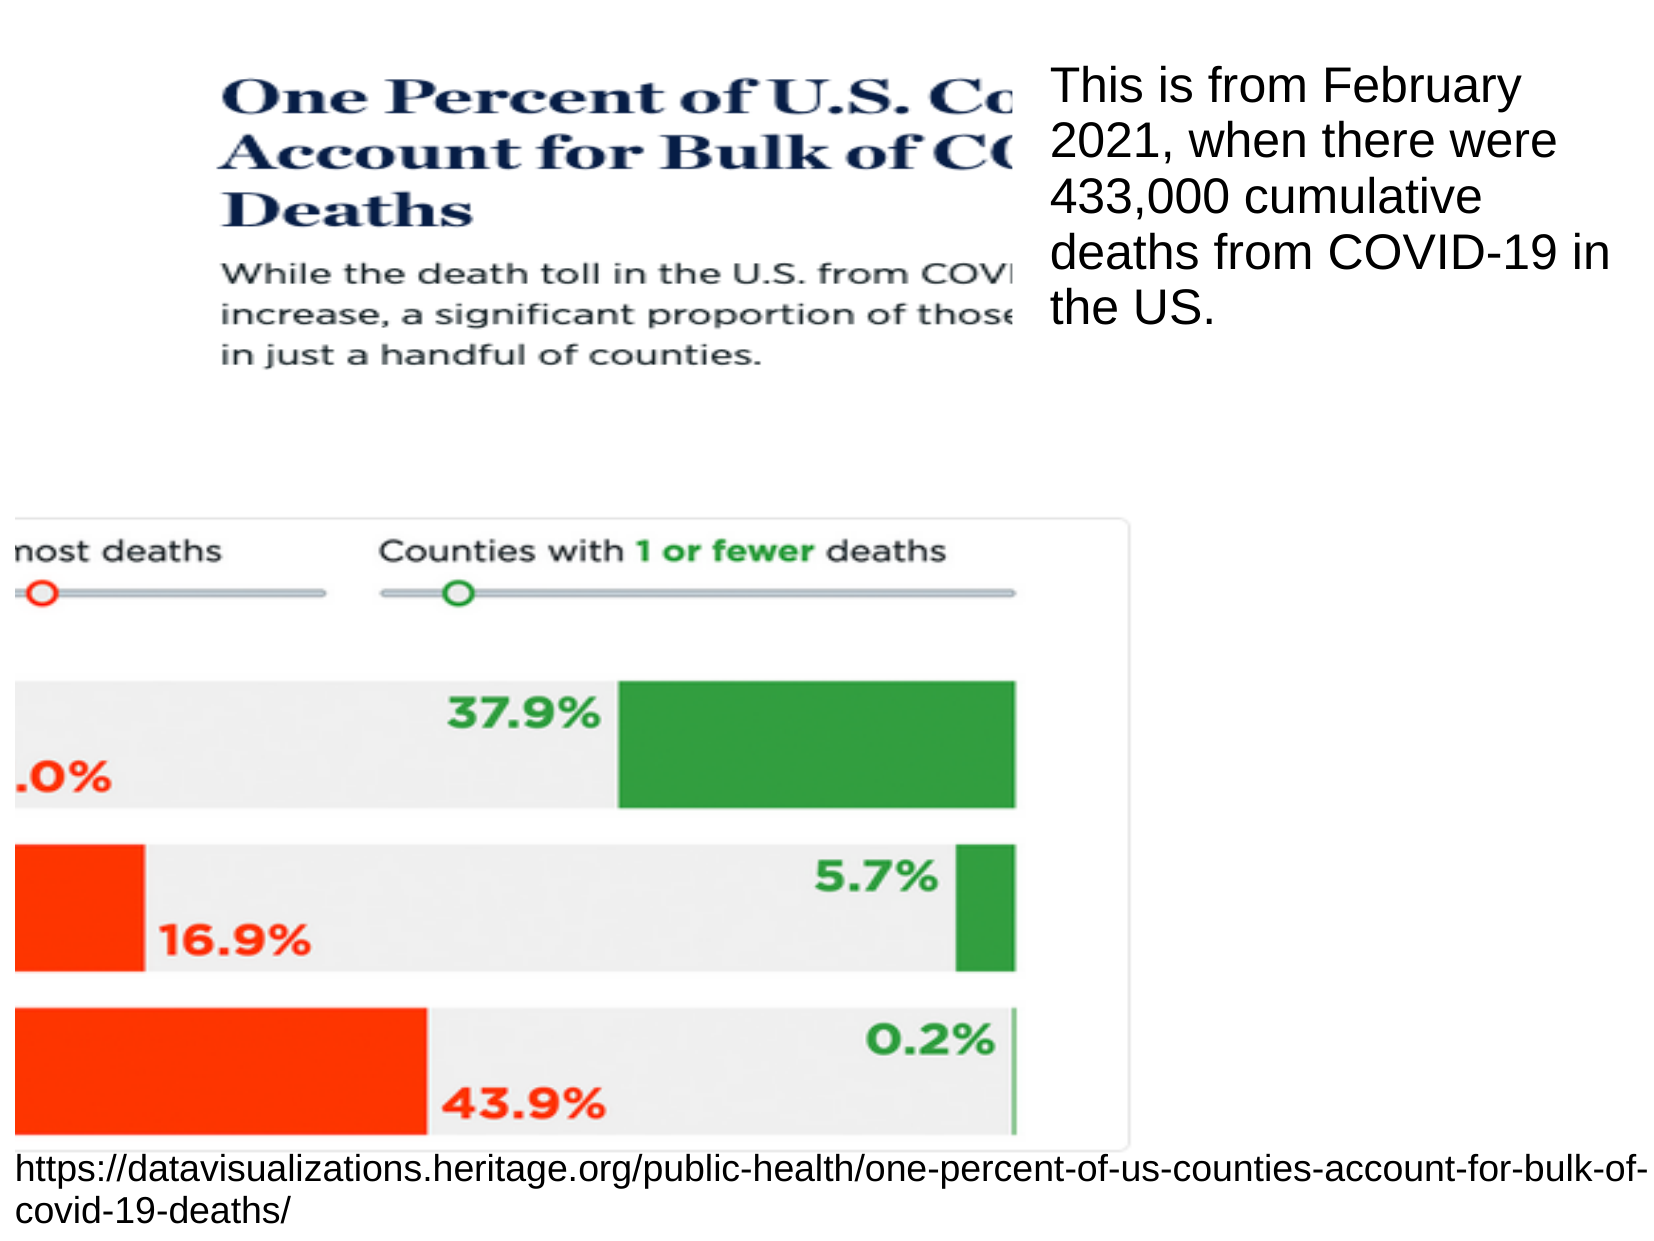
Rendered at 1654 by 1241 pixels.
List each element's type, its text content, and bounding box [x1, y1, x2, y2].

picture [15, 0, 1306, 1140]
text_box https://datavisualizations.heritage.org/public-health/one-percent-of-us-counties-account-for-bulk-of-covid-19-deaths/ [0, 1140, 1654, 1239]
text_box This is from February 2021, when there were 433,000 cumulative deaths from COVID-19 in the US. [1035, 49, 1654, 343]
